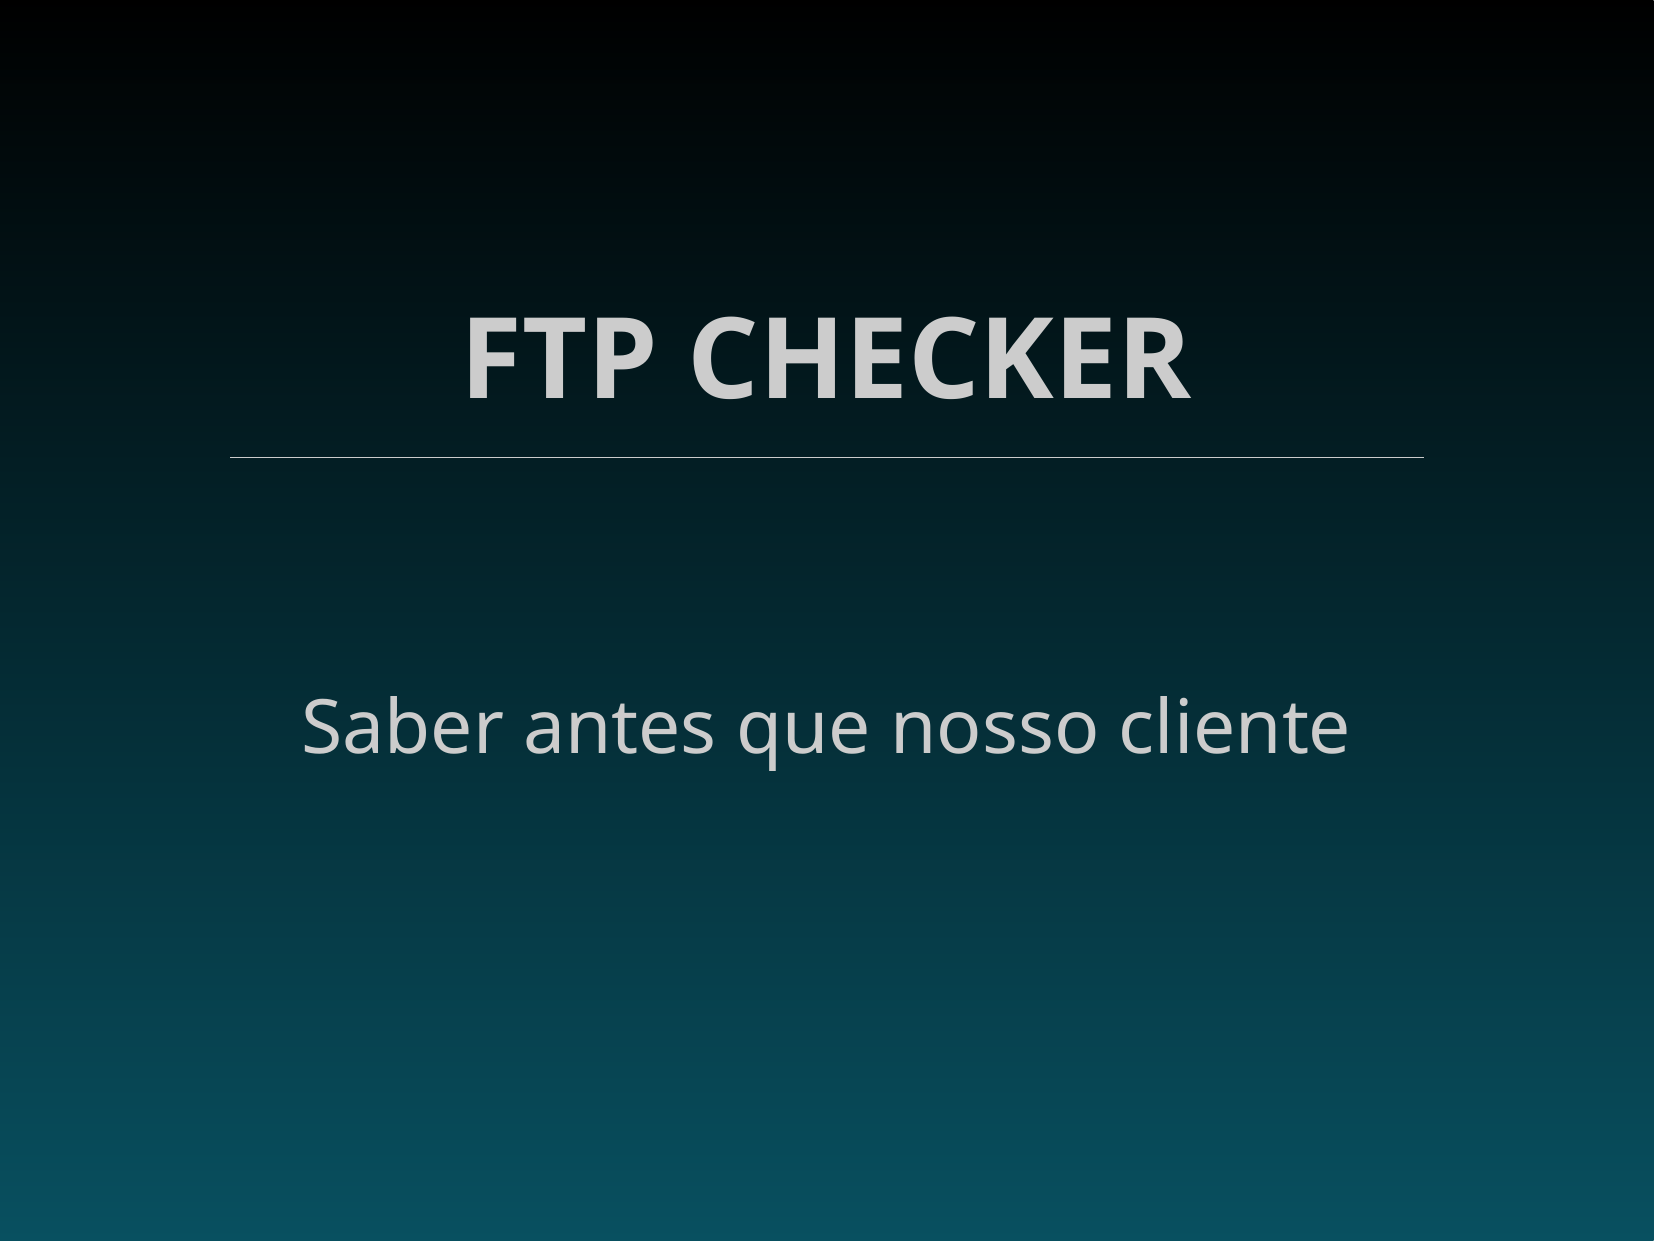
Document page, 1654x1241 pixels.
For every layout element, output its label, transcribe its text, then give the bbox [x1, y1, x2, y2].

text_box FTP CHECKER [82, 250, 1571, 458]
text_box Saber antes que nosso cliente [82, 496, 1571, 951]
